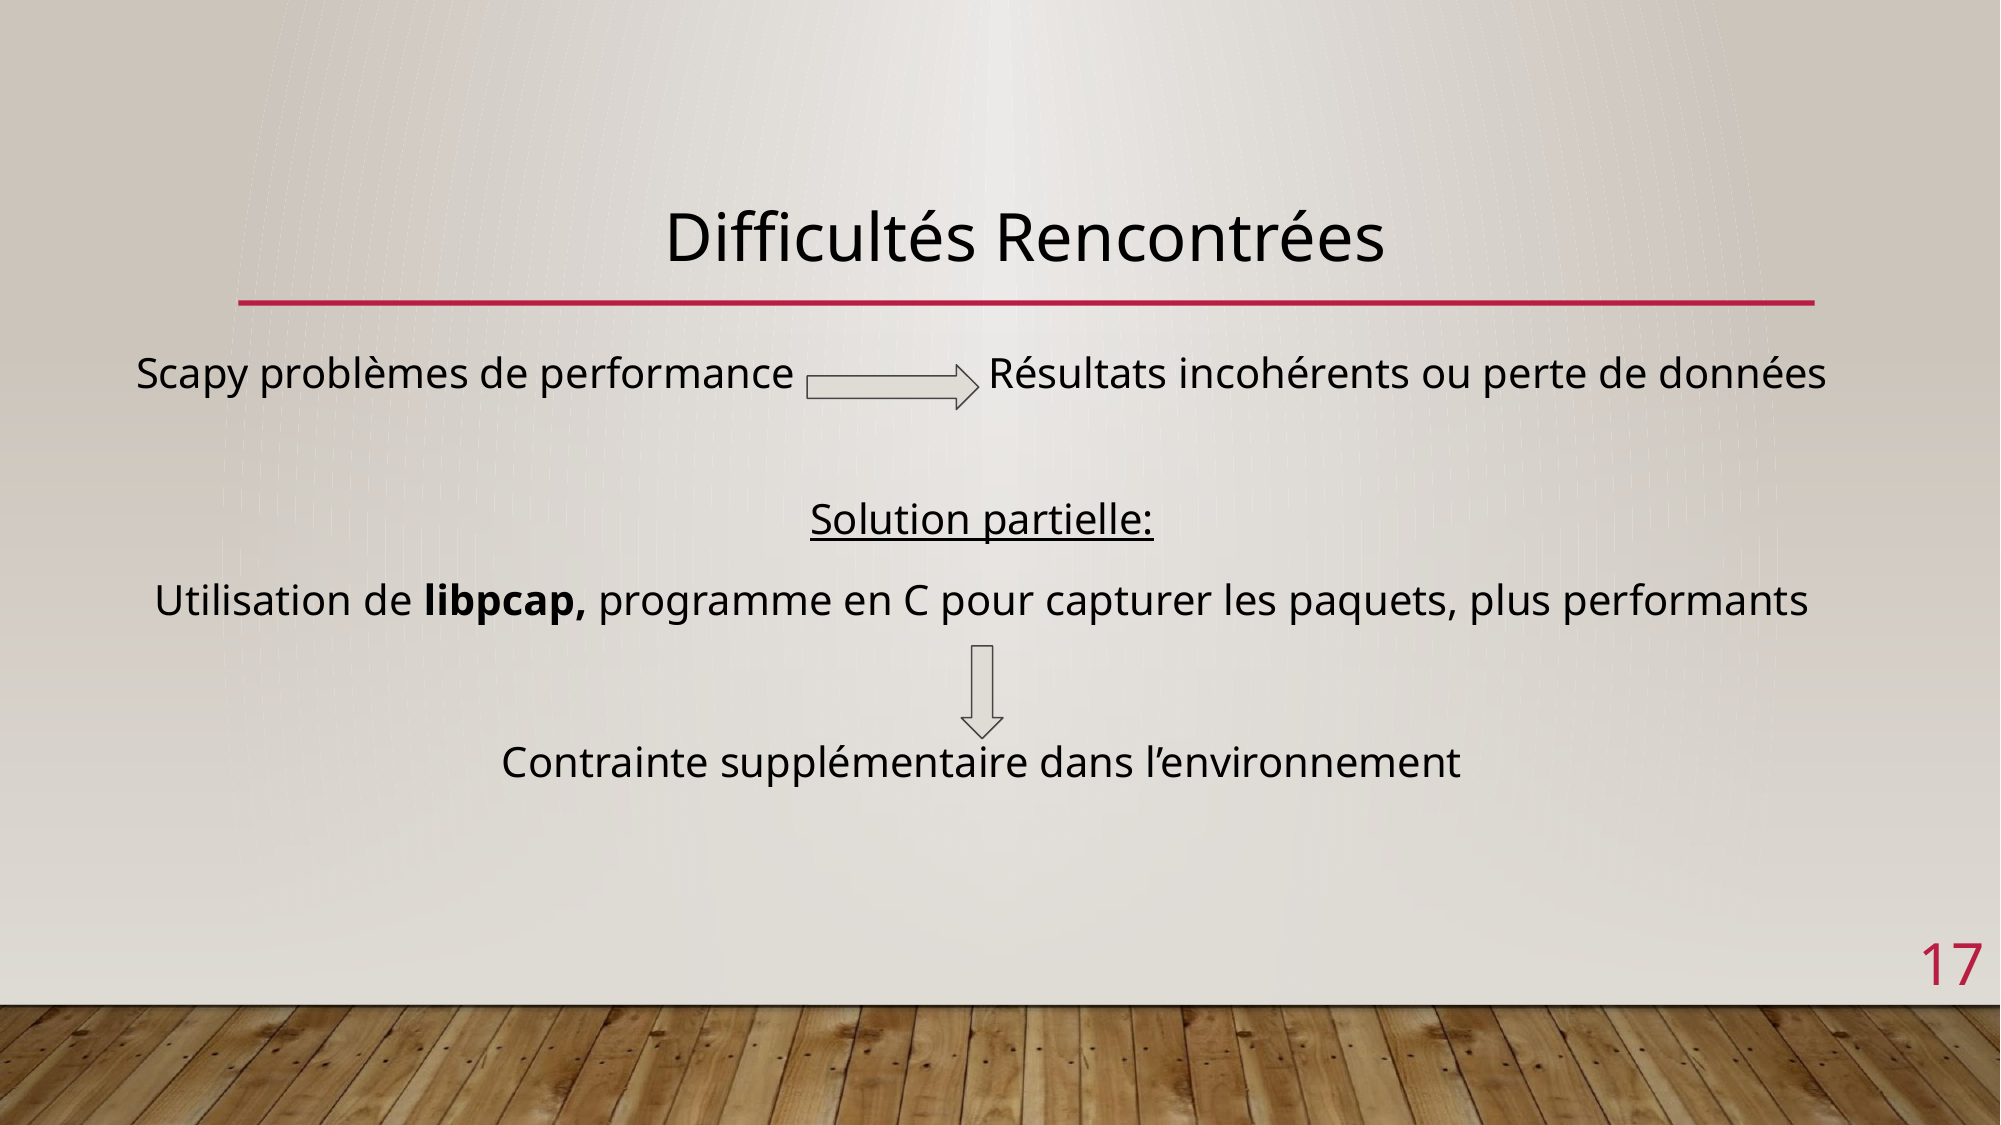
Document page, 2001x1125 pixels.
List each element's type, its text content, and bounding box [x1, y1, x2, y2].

picture [0, 1005, 2000, 1125]
list Scapy problèmes de performance Résultats incohérents ou perte de données Solution partielle: Utilisation de libpcap, programme en C pour capturer les paquets, plus performants Contrainte supplémentaire dans l’environnement [31, 329, 1934, 896]
text_box [807, 364, 979, 410]
slide_number <number> [1866, 920, 2000, 1003]
text_box [961, 645, 1003, 739]
title Difficultés Rencontrées [238, 196, 1814, 302]
